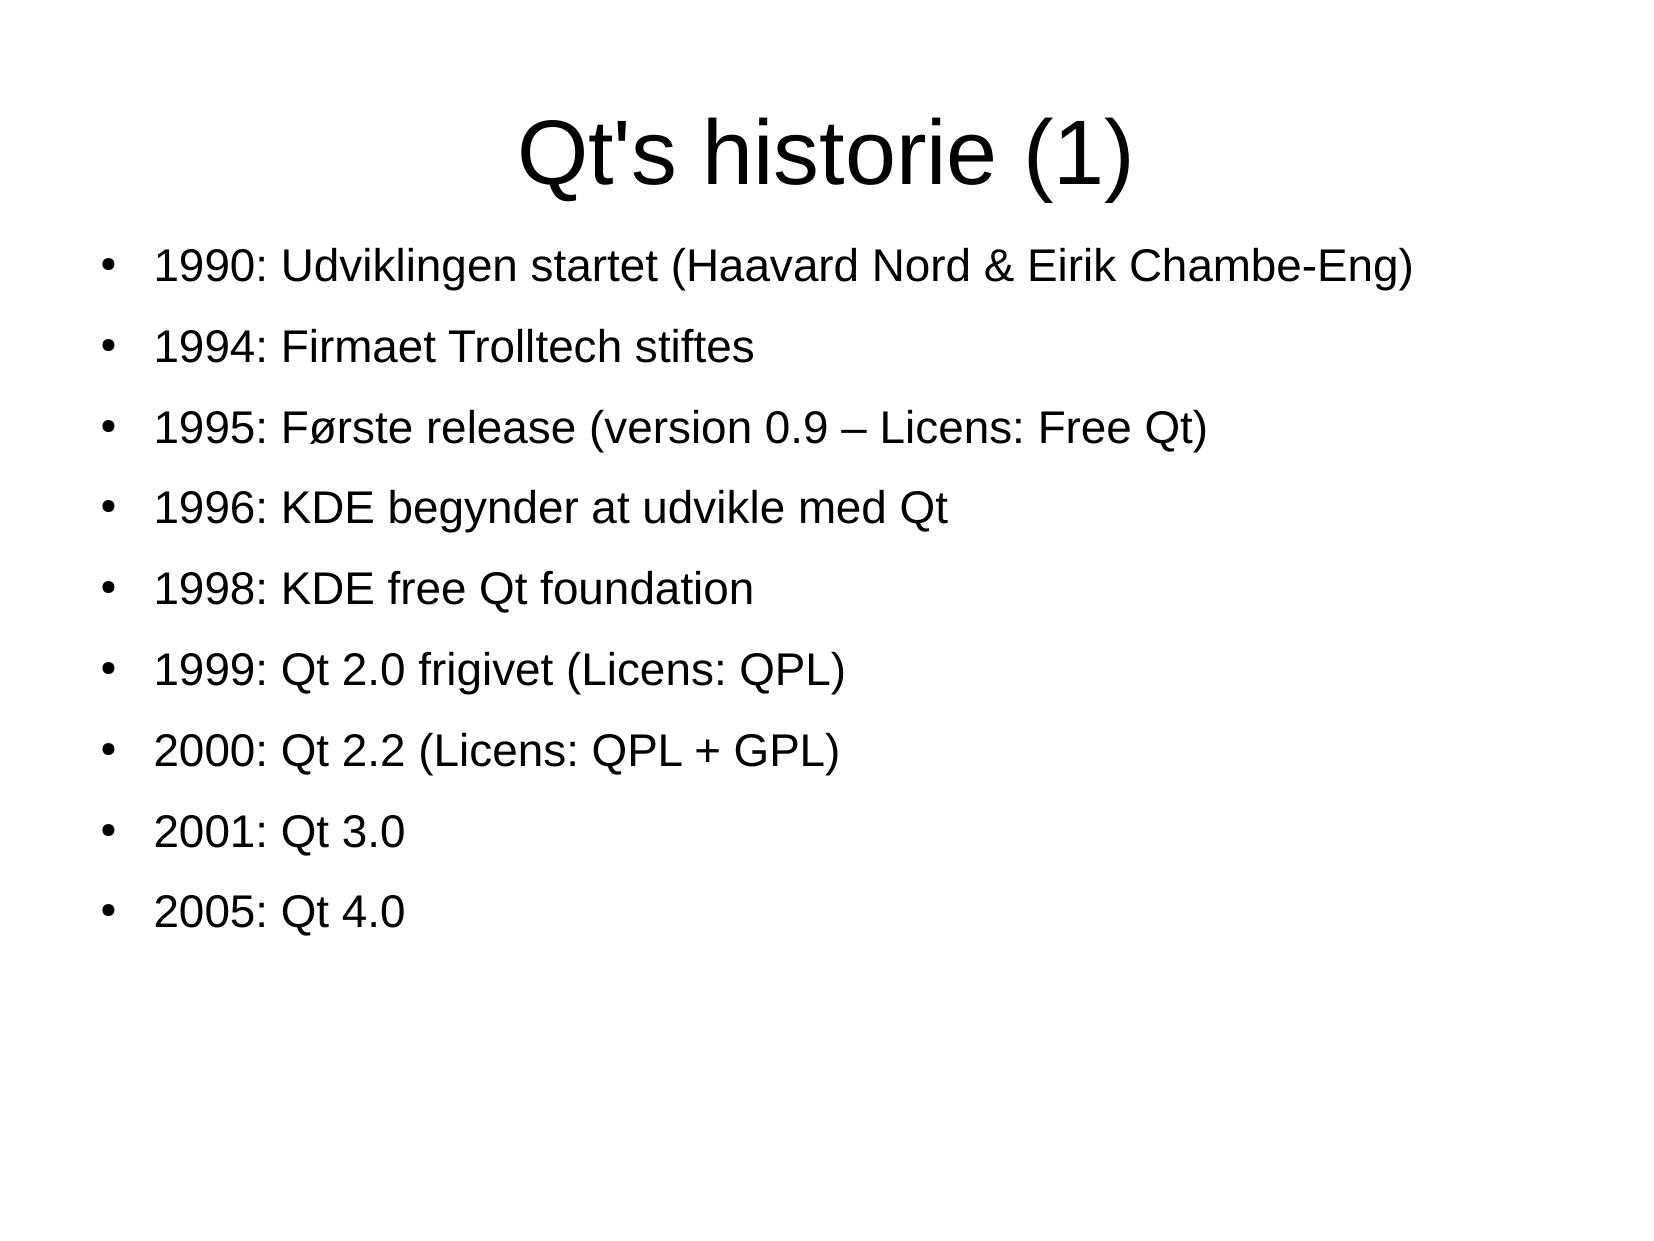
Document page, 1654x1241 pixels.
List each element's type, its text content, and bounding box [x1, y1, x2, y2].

title Qt's historie (1) [82, 49, 1571, 257]
list 1990: Udviklingen startet (Haavard Nord & Eirik Chambe-Eng) 1994: Firmaet Trolltech stiftes 1995: Første release (version 0.9 – Licens: Free Qt) 1996: KDE begynder at udvikle med Qt 1998: KDE free Qt foundation 1999: Qt 2.0 frigivet (Licens: QPL) 2000: Qt 2.2 (Licens: QPL + GPL) 2001: Qt 3.0 2005: Qt 4.0 [82, 240, 1561, 1096]
